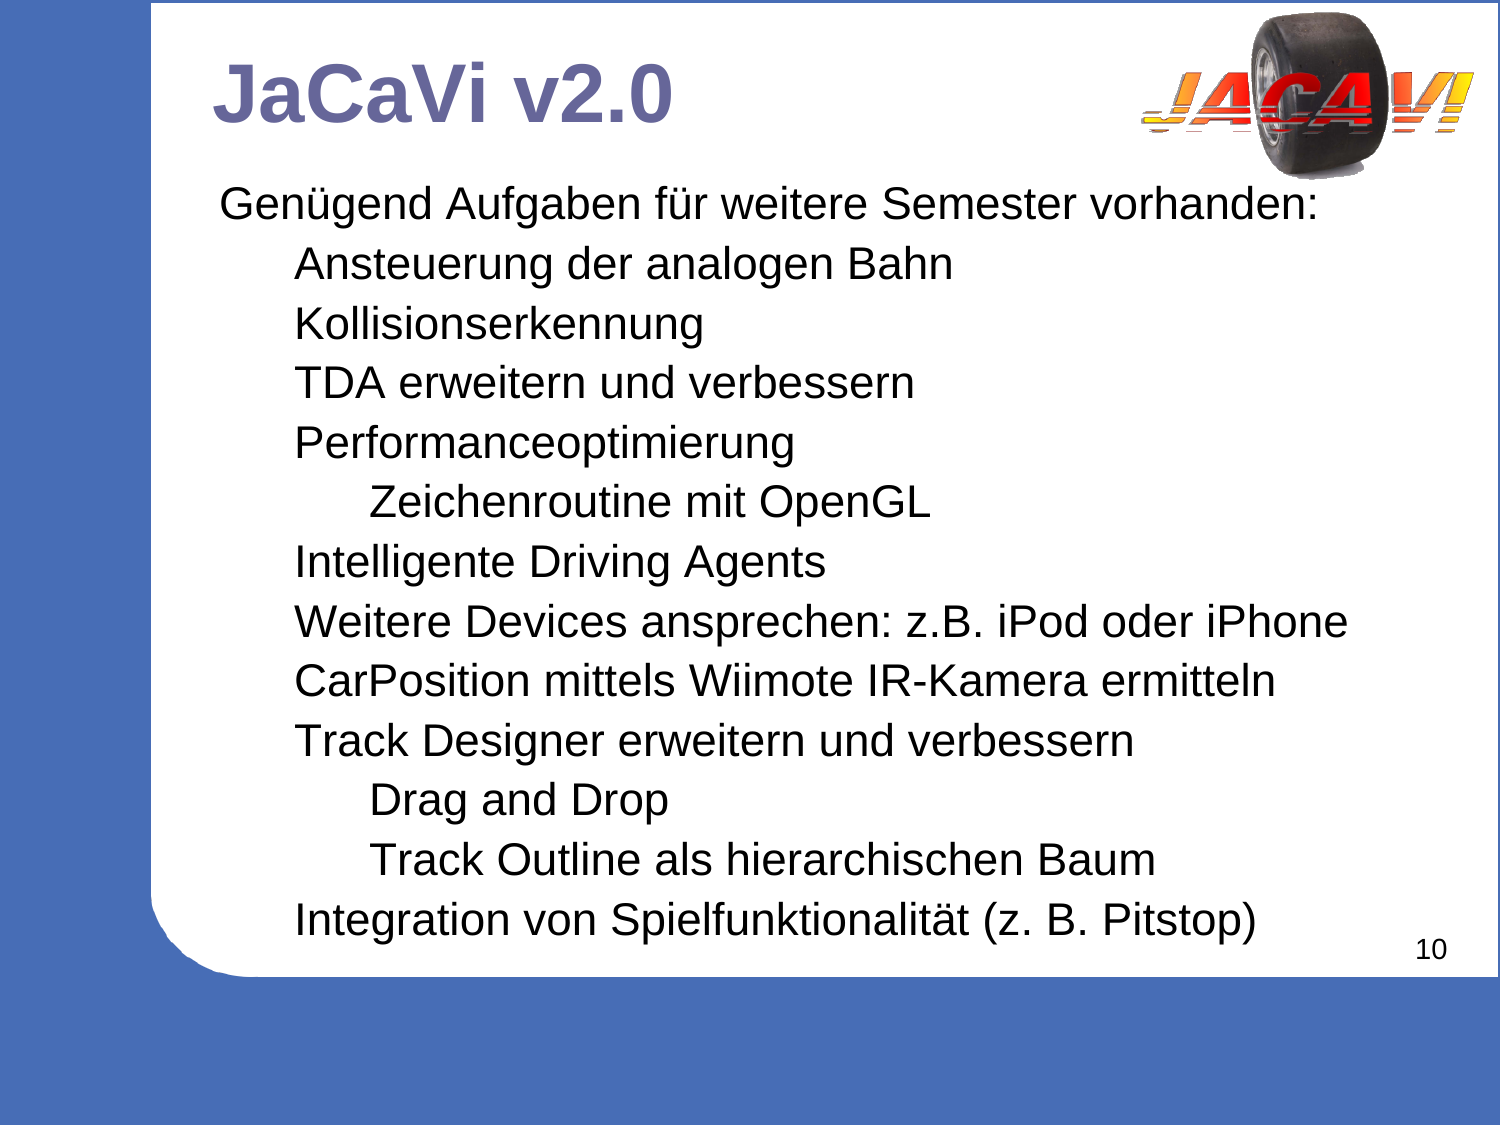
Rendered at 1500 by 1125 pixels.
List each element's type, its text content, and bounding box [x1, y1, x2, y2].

picture [0, 0, 1500, 1125]
list [212, 174, 1448, 926]
title JaCaVi v2.0 [212, 24, 1447, 164]
list Genügend Aufgaben für weitere Semester vorhanden: Ansteuerung der analogen Bahn Kollisionserkennung TDA erweitern und verbessern Performanceoptimierung Zeichenroutine mit OpenGL Intelligente Driving Agents Weitere Devices ansprechen: z.B. iPod oder iPhone CarPosition mittels Wiimote IR-Kamera ermitteln Track Designer erweitern und verbessern Drag and Drop Track Outline als hierarchischen Baum Integration von Spielfunktionalität (z. B. Pitstop) [219, 178, 1454, 942]
